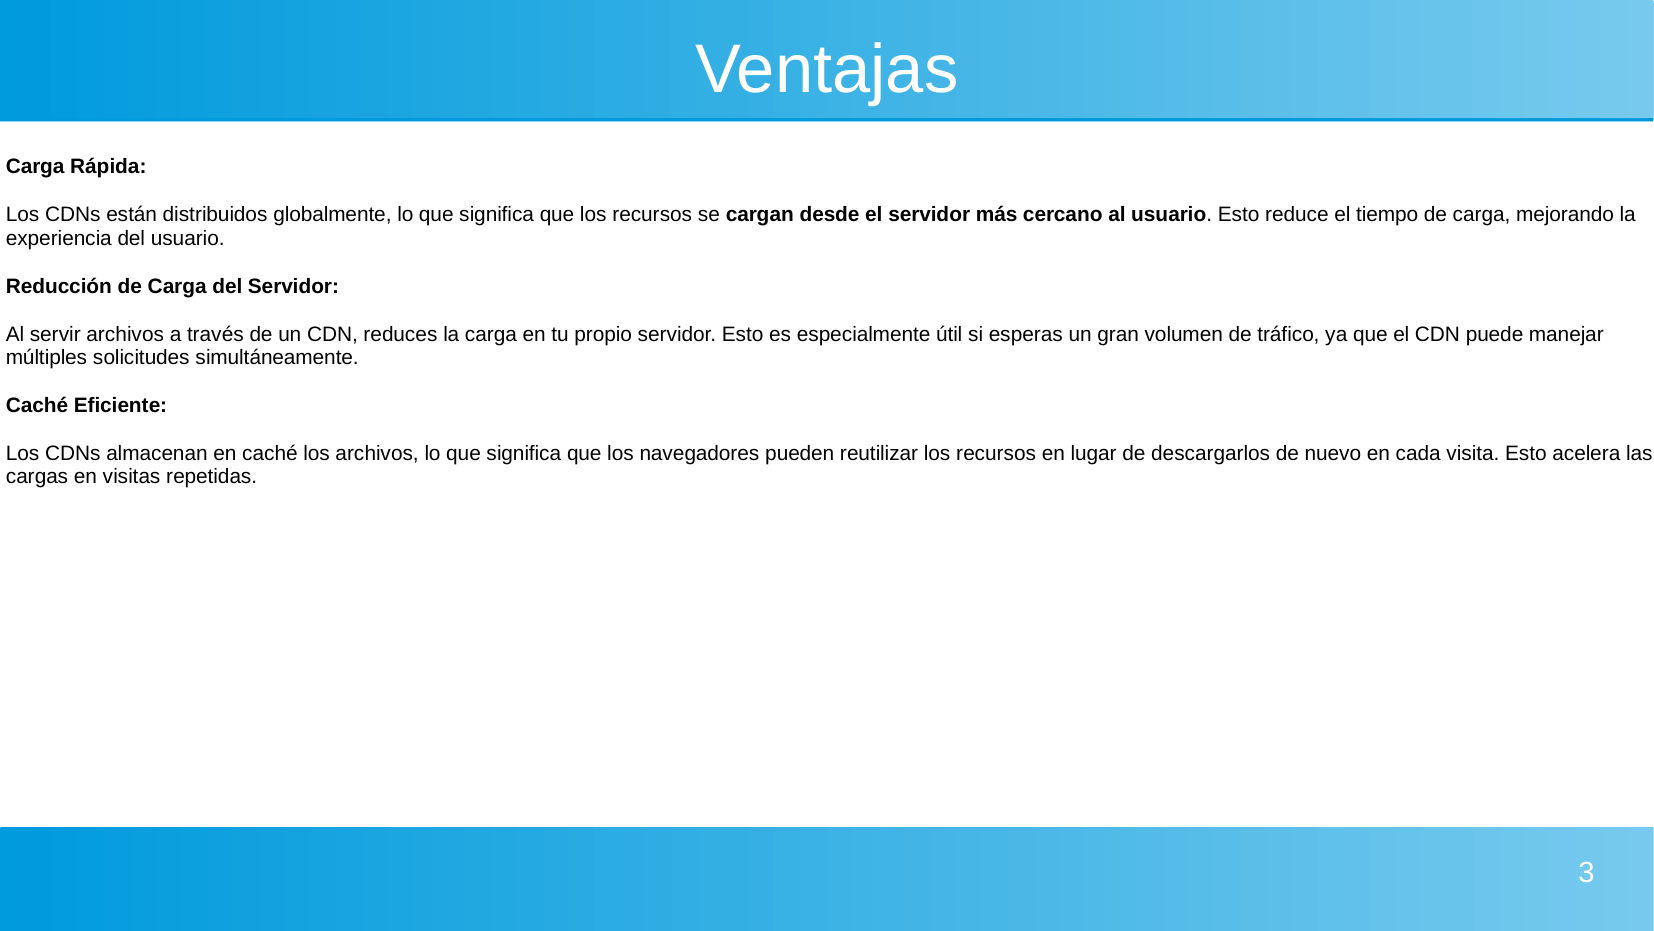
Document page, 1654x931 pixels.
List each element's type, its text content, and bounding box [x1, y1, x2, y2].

text_box Carga Rápida: Los CDNs están distribuidos globalmente, lo que significa que los recursos se cargan desde el servidor más cercano al usuario. Esto reduce el tiempo de carga, mejorando la experiencia del usuario. Reducción de Carga del Servidor: Al servir archivos a través de un CDN, reduces la carga en tu propio servidor. Esto es especialmente útil si esperas un gran volumen de tráfico, ya que el CDN puede manejar múltiples solicitudes simultáneamente. Caché Eficiente: Los CDNs almacenan en caché los archivos, lo que significa que los navegadores pueden reutilizar los recursos en lugar de descargarlos de nuevo en cada visita. Esto acelera las cargas en visitas repetidas. [0, 147, 1654, 722]
title Ventajas [59, 29, 1595, 108]
